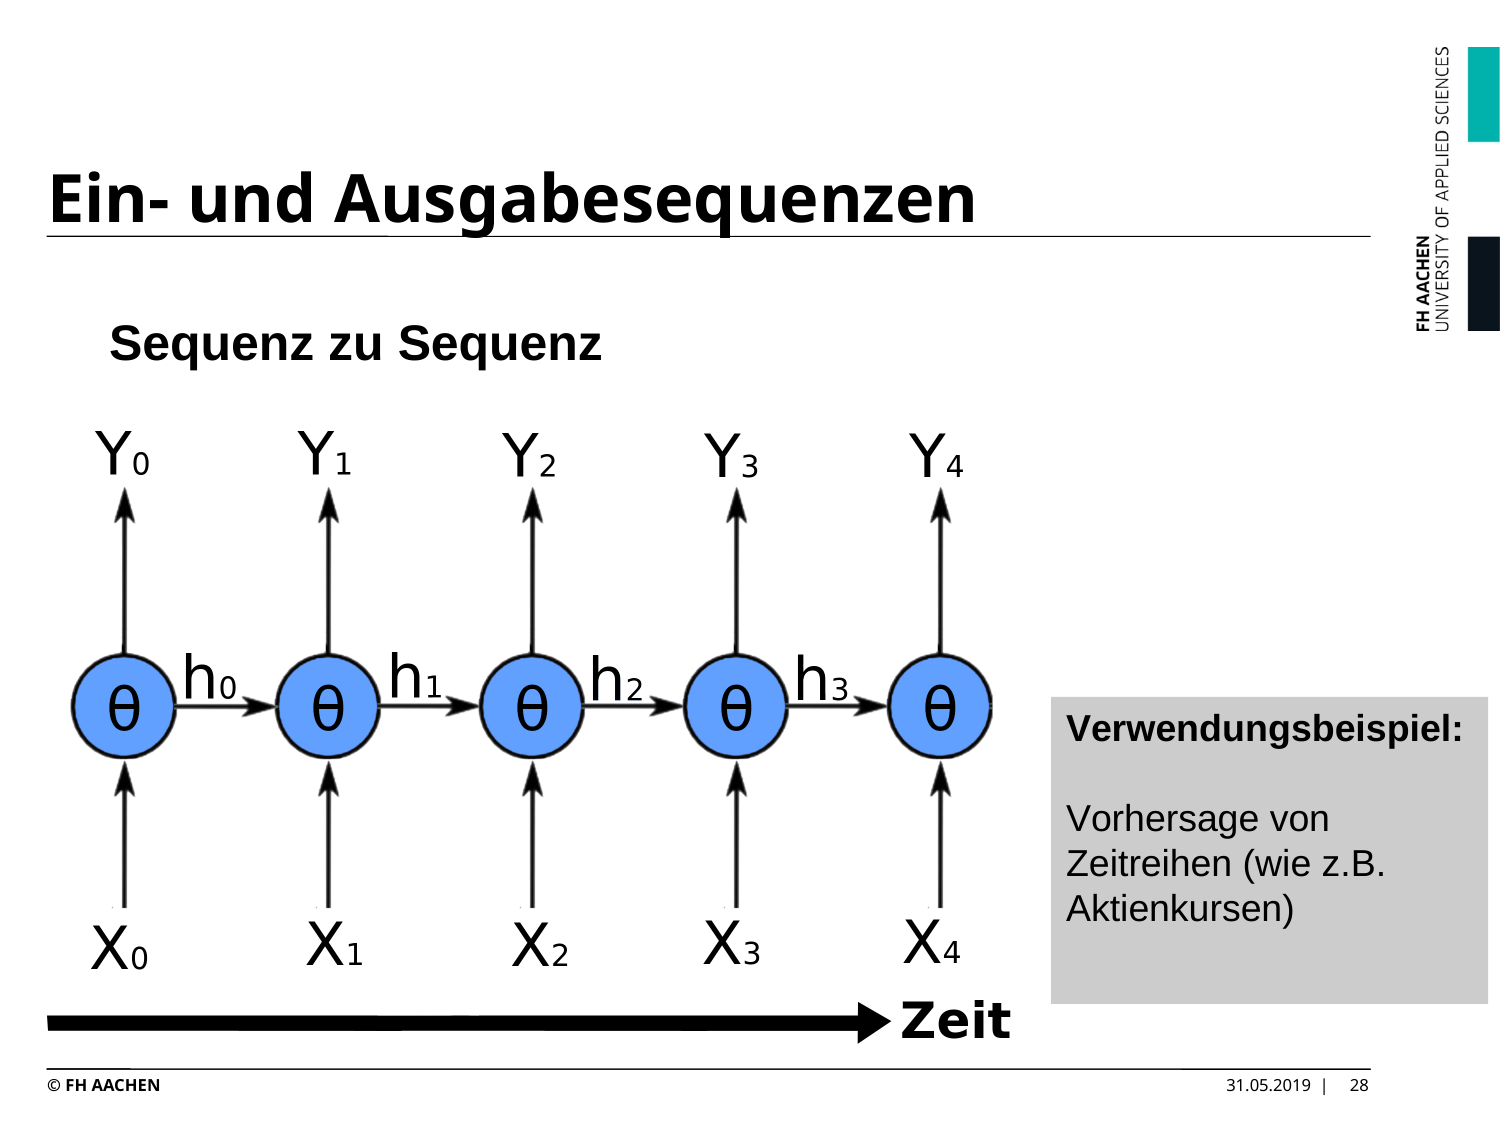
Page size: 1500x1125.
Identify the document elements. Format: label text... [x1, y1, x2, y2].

picture [1404, 47, 1500, 331]
picture [47, 354, 1024, 1044]
title Ein- und Ausgabesequenzen [47, 153, 1371, 237]
text_box Verwendungsbeispiel: Vorhersage von Zeitreihen (wie z.B. Aktienkursen) [1051, 696, 1489, 1004]
text_box Sequenz zu Sequenz [94, 303, 619, 378]
